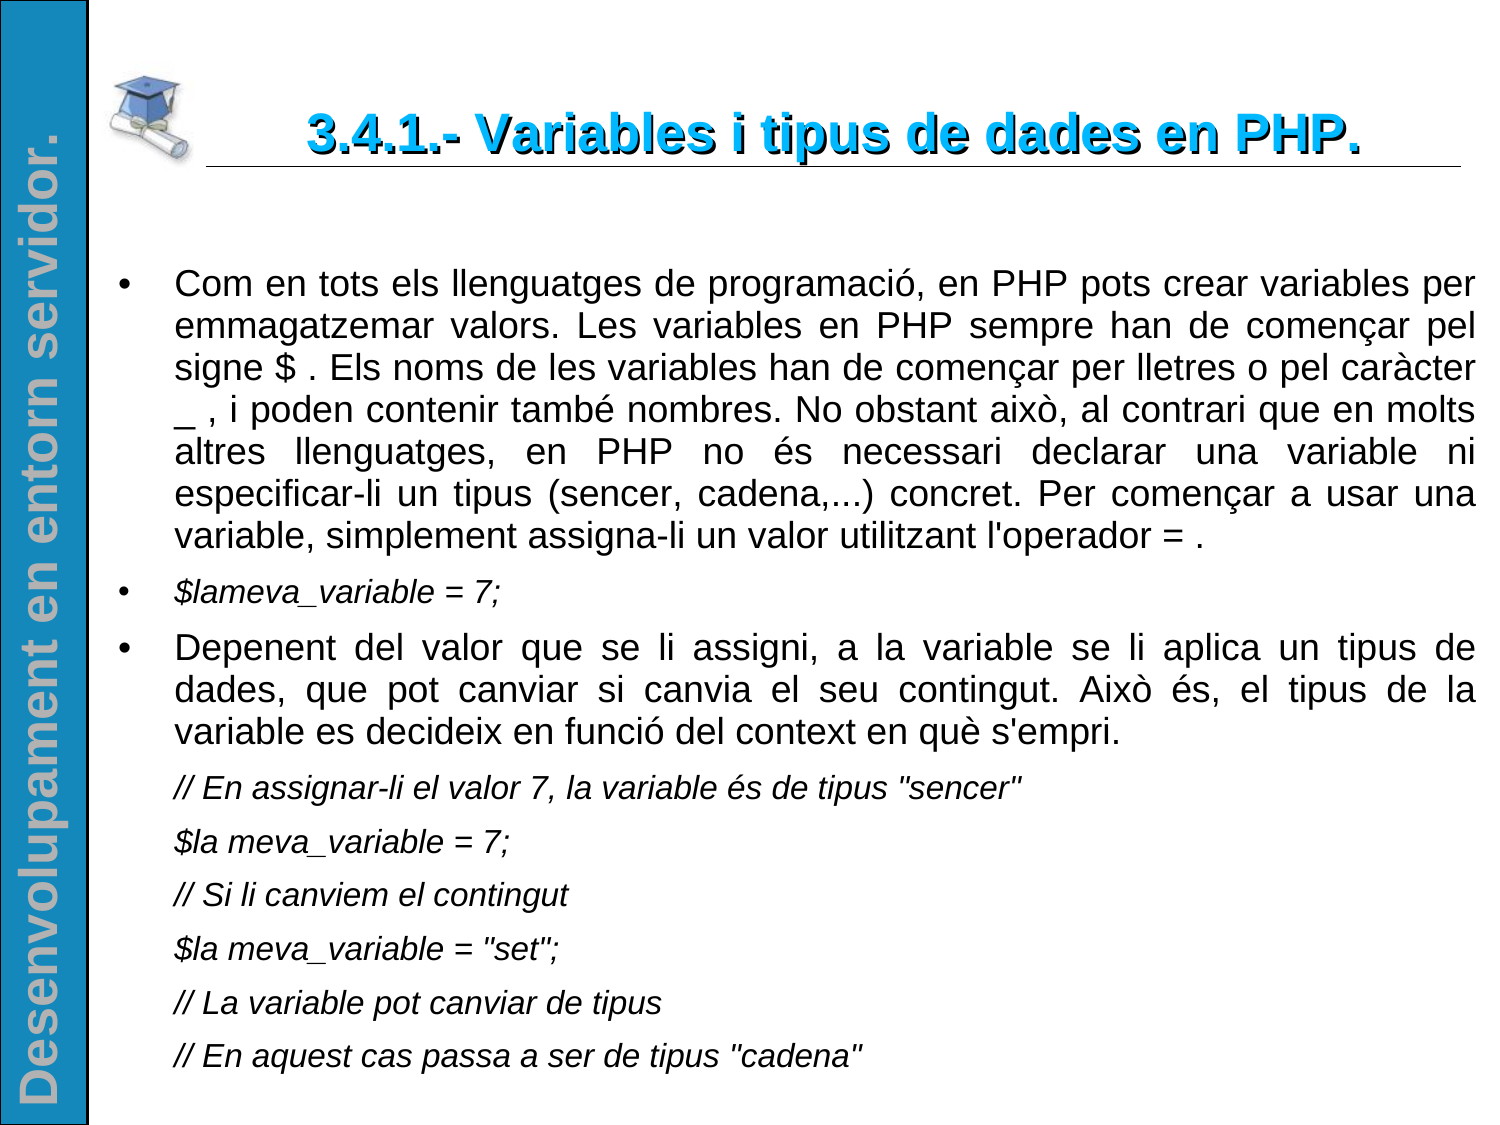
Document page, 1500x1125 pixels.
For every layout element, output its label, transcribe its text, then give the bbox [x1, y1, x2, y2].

picture [93, 61, 206, 174]
list Com en tots els llenguatges de programació, en PHP pots crear variables per emmagatzemar valors. Les variables en PHP sempre han de començar pel signe $ . Els noms de les variables han de començar per lletres o pel caràcter _ , i poden contenir també nombres. No obstant això, al contrari que en molts altres llenguatges, en PHP no és necessari declarar una variable ni especificar-li un tipus (sencer, cadena,...) concret. Per començar a usar una variable, simplement assigna-li un valor utilitzant l'operador = . $lameva_variable = 7; Depenent del valor que se li assigni, a la variable se li aplica un tipus de dades, que pot canviar si canvia el seu contingut. Això és, el tipus de la variable es decideix en funció del context en què s'empri. // En assignar-li el valor 7, la variable és de tipus "sencer" $la meva_variable = 7; // Si li canviem el contingut $la meva_variable = "set"; // La variable pot canviar de tipus // En aquest cas passa a ser de tipus "cadena" [118, 262, 1477, 1079]
title 3.4.1.- Variables i tipus de dades en PHP. [206, 88, 1447, 178]
